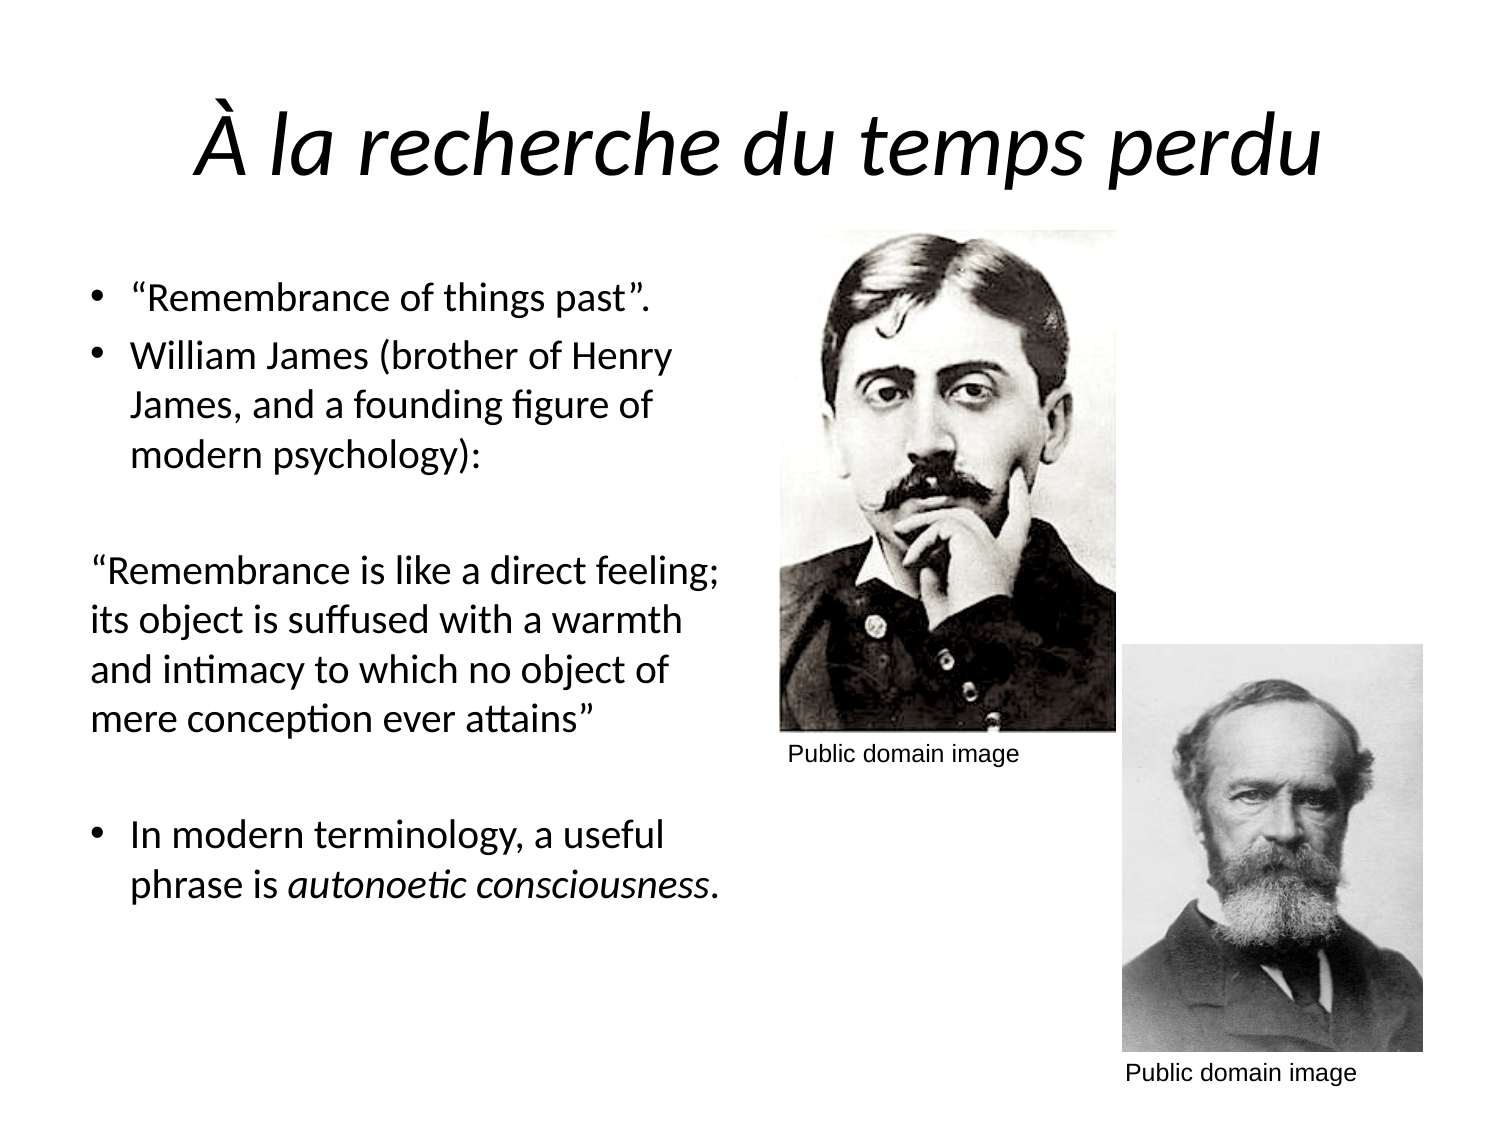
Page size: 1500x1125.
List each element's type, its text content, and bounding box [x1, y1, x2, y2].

text_box Public domain image [772, 732, 1116, 776]
picture [779, 230, 1116, 732]
list “Remembrance of things past”. William James (brother of Henry James, and a founding figure of modern psychology): “Remembrance is like a direct feeling; its object is suffused with a warmth and intimacy to which no object of mere conception ever attains” In modern terminology, a useful phrase is autonoetic consciousness. [75, 262, 738, 1005]
title À la recherche du temps perdu [75, 45, 1425, 233]
picture [1122, 644, 1423, 1051]
text_box Public domain image [1110, 1051, 1453, 1095]
